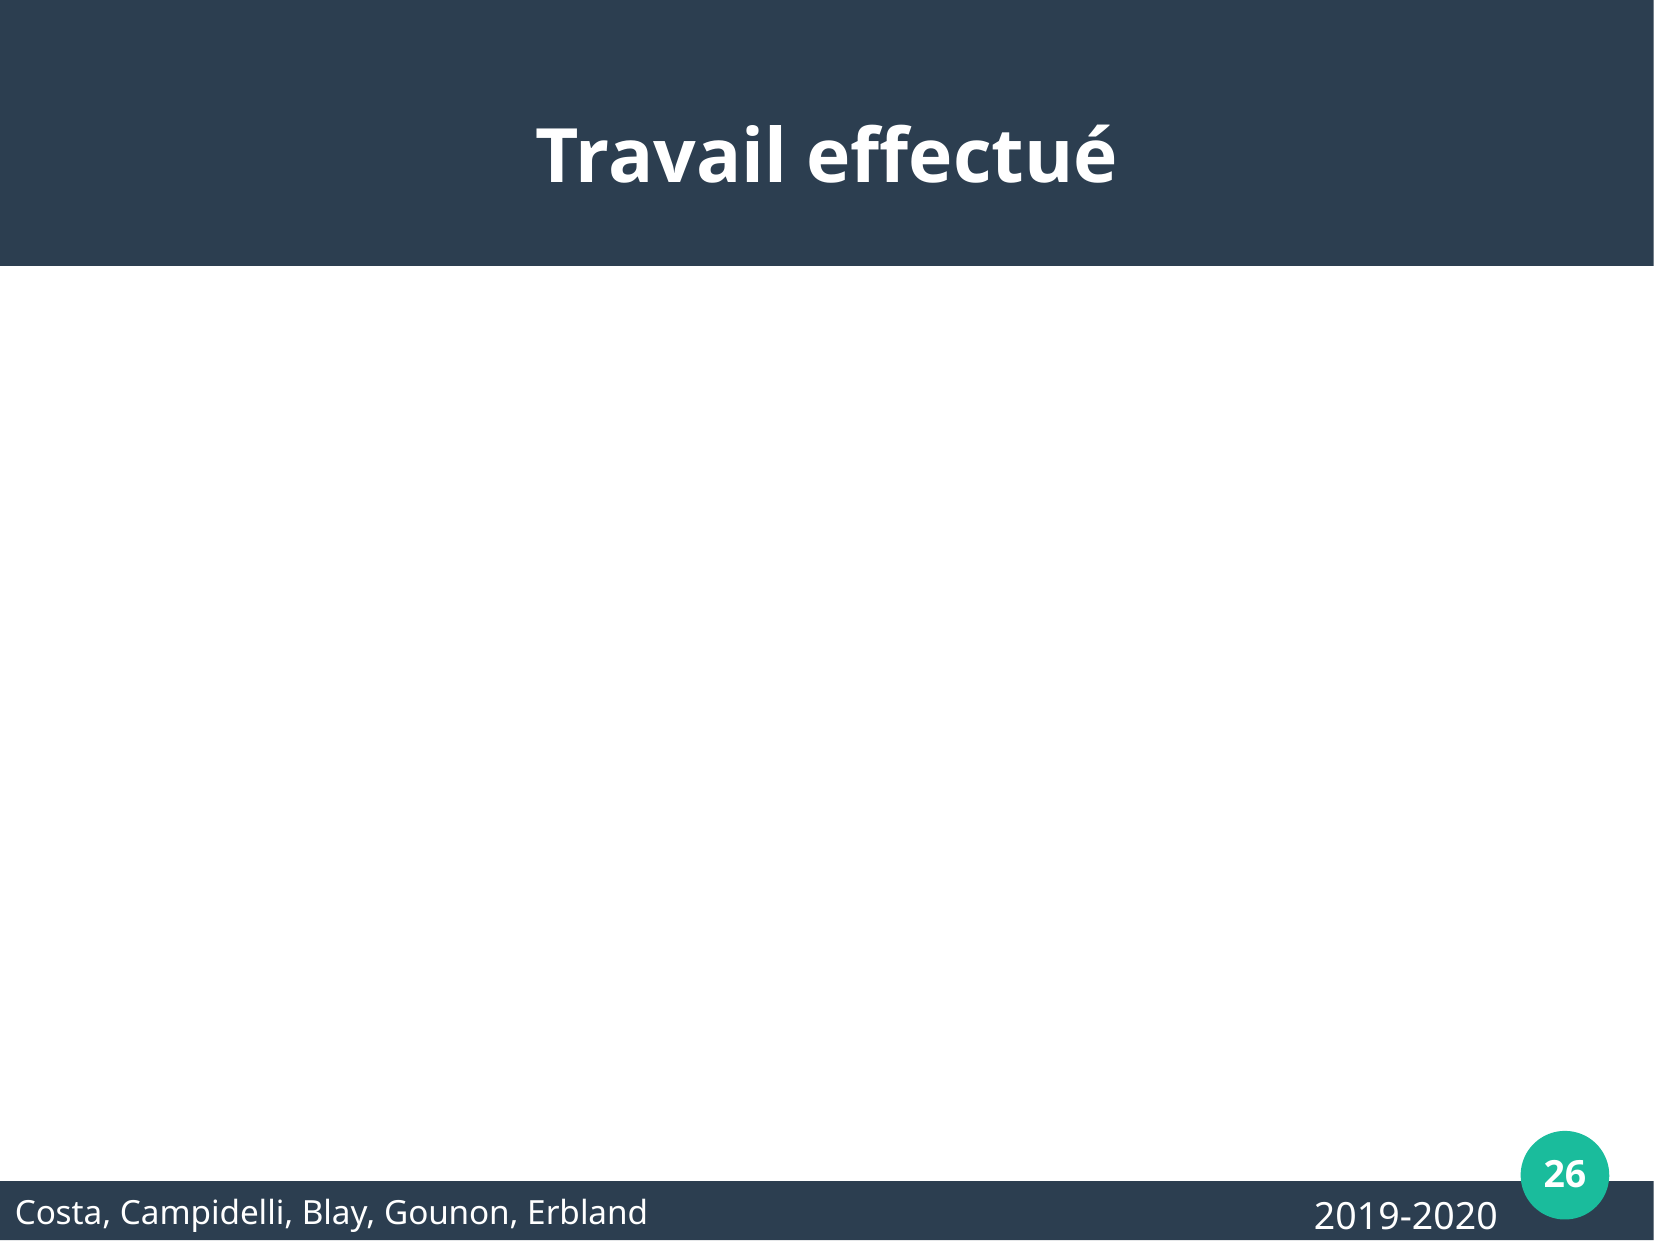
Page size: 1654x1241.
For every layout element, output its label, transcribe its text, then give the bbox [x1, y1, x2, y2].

text_box 2019-2020 [1299, 1181, 1536, 1241]
text_box Costa, Campidelli, Blay, Gounon, Erbland [0, 1181, 1299, 1241]
title Travail effectué [82, 49, 1571, 257]
text_box Costa, Campidelli, Blay, Gounon, Erbland [1536, 1181, 1654, 1241]
text_box <numéro> [1505, 1116, 1625, 1181]
